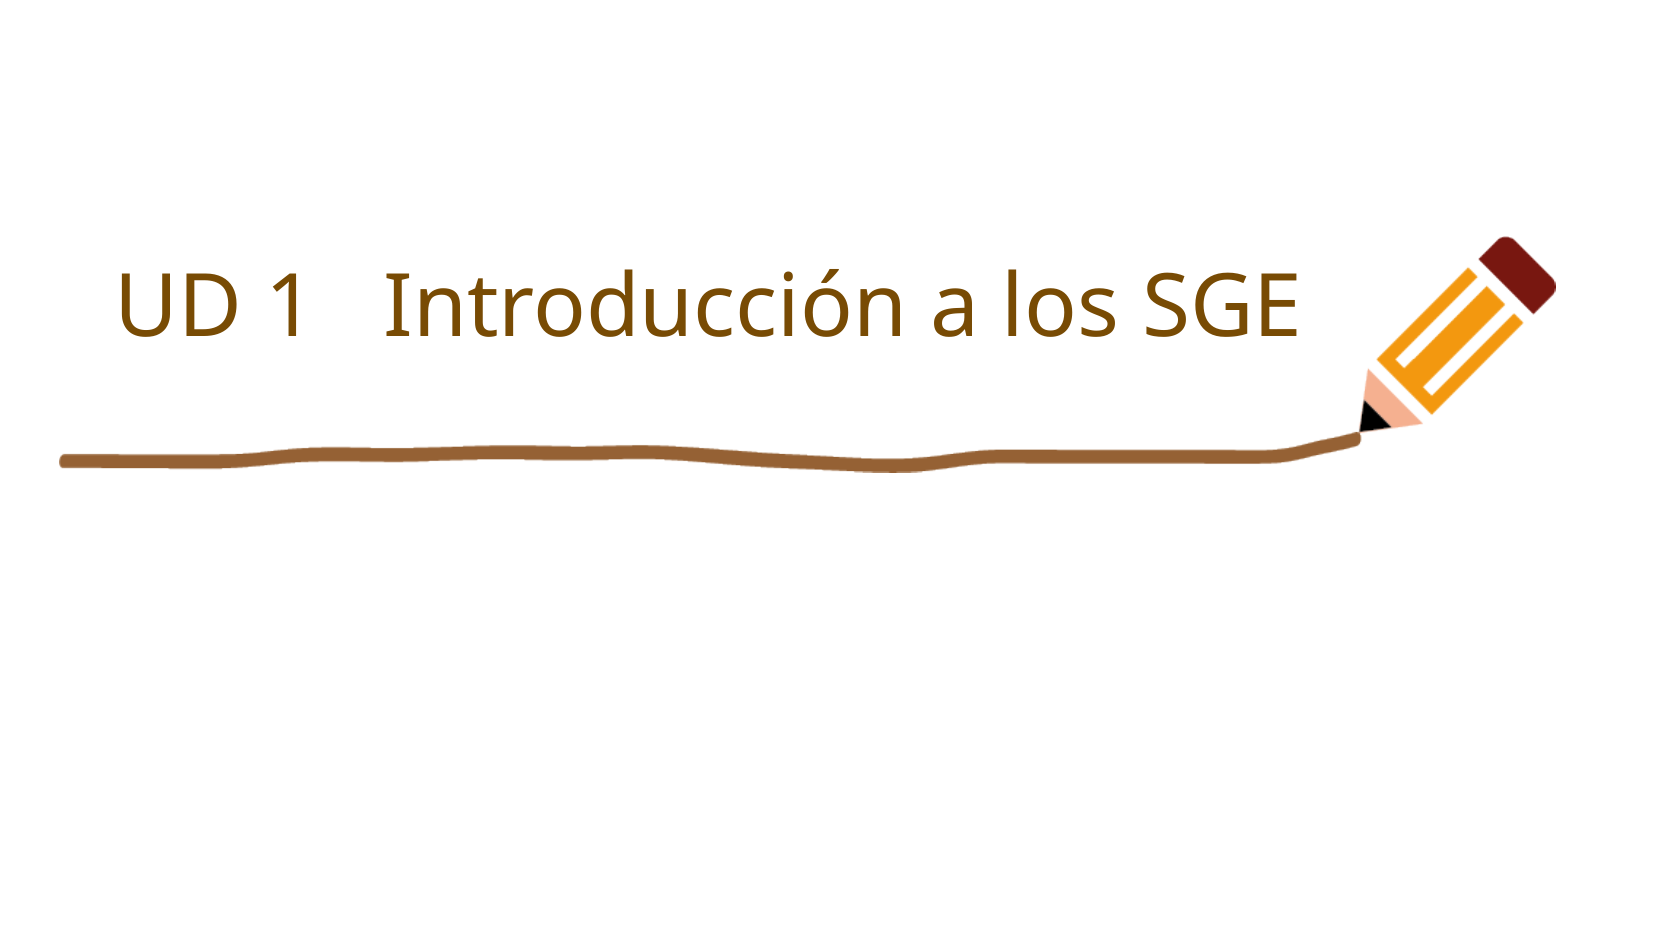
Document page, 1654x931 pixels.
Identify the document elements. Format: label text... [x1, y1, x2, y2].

picture [59, 236, 1556, 473]
title UD 1 Introducción a los SGE [88, 221, 1329, 384]
